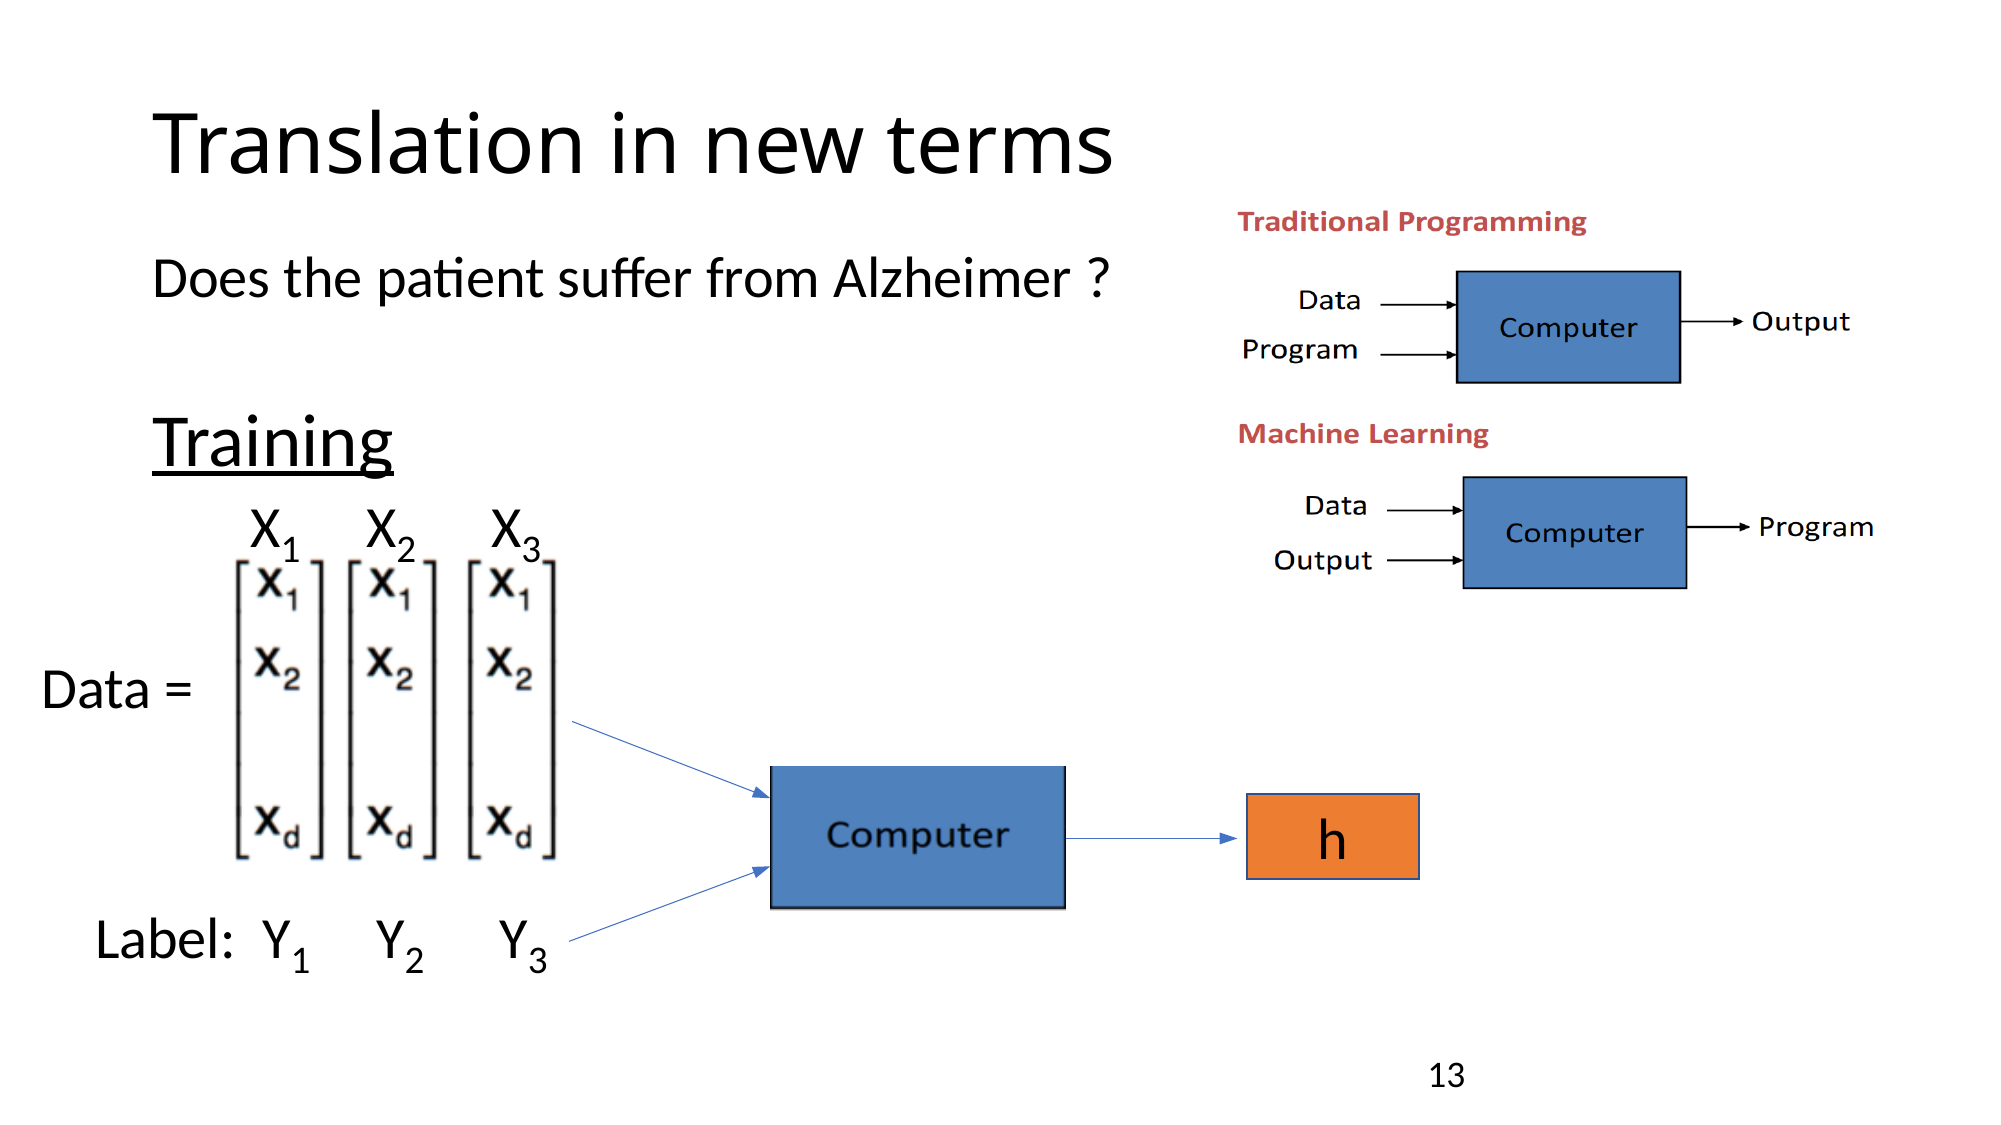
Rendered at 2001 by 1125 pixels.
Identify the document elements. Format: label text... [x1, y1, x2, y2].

text_box Training [137, 383, 593, 490]
text_box Label: Y1 Y2 Y3 [79, 892, 641, 979]
picture [770, 766, 1066, 911]
text_box Does the patient suffer from Alzheimer ? [137, 231, 1186, 318]
picture [222, 555, 453, 885]
text_box Data = [26, 642, 218, 729]
text_box X1 X2 X3 [235, 481, 587, 568]
text_box h [1247, 794, 1419, 879]
picture [454, 568, 572, 885]
title Translation in new terms [137, 38, 1863, 231]
picture [1185, 188, 1906, 628]
text_box [1412, 1042, 1863, 1103]
